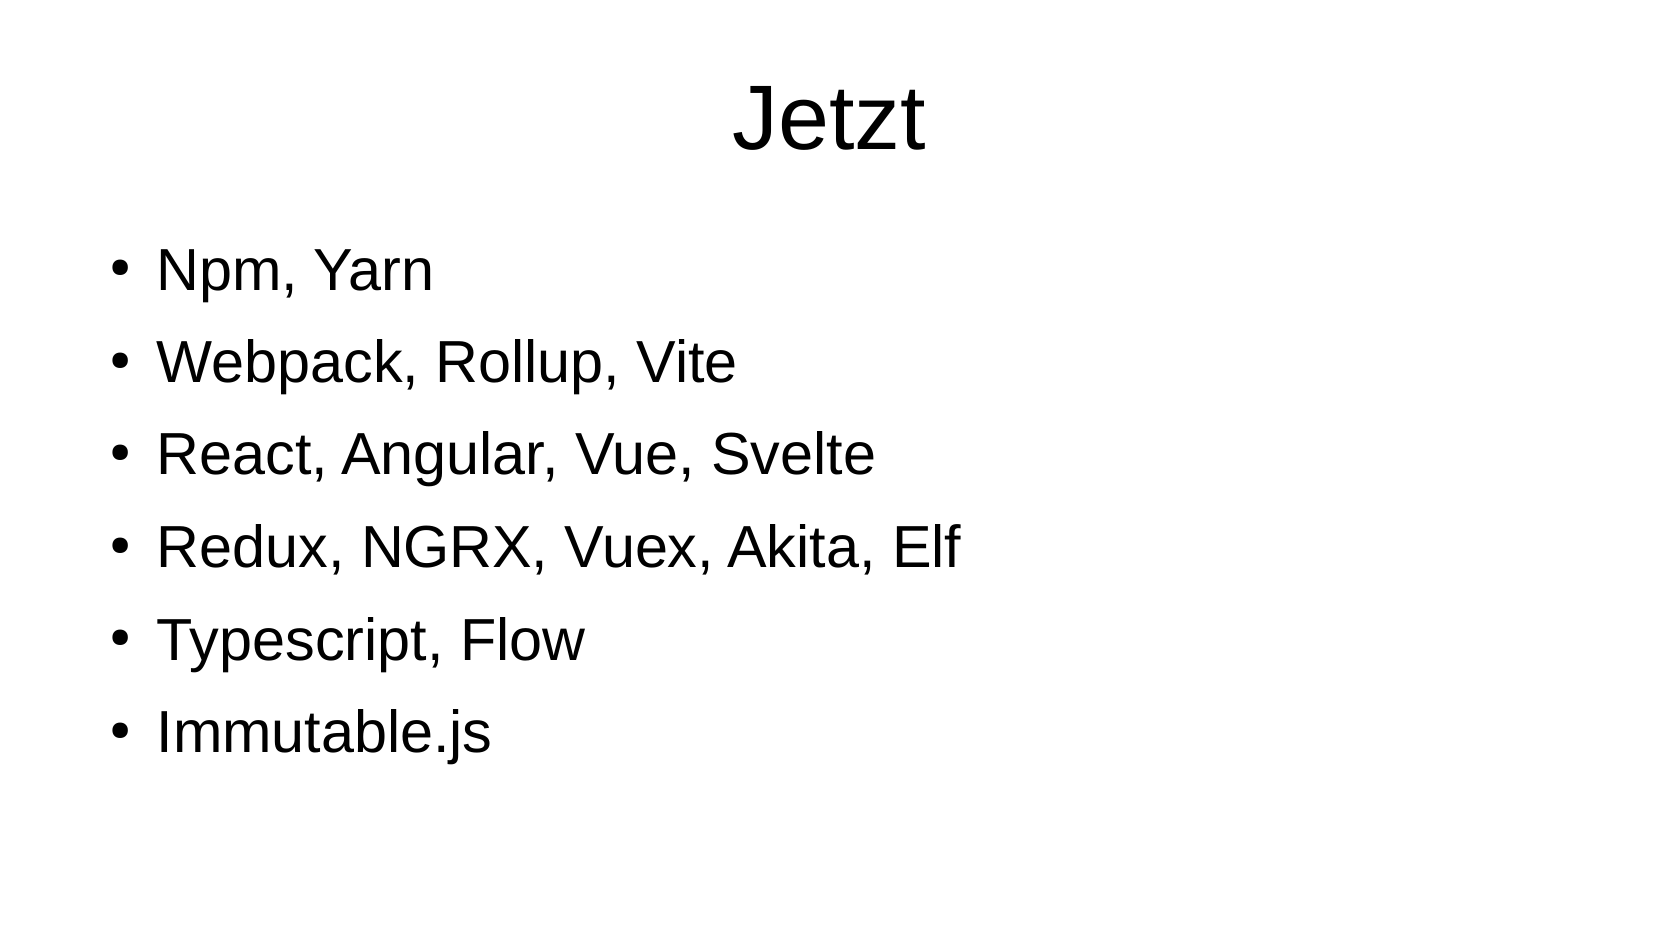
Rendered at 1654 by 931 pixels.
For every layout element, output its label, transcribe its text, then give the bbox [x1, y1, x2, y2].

title Jetzt [118, 59, 1542, 178]
list Npm, Yarn Webpack, Rollup, Vite React, Angular, Vue, Svelte Redux, NGRX, Vuex, Akita, Elf Typescript, Flow Immutable.js [88, 236, 1565, 768]
